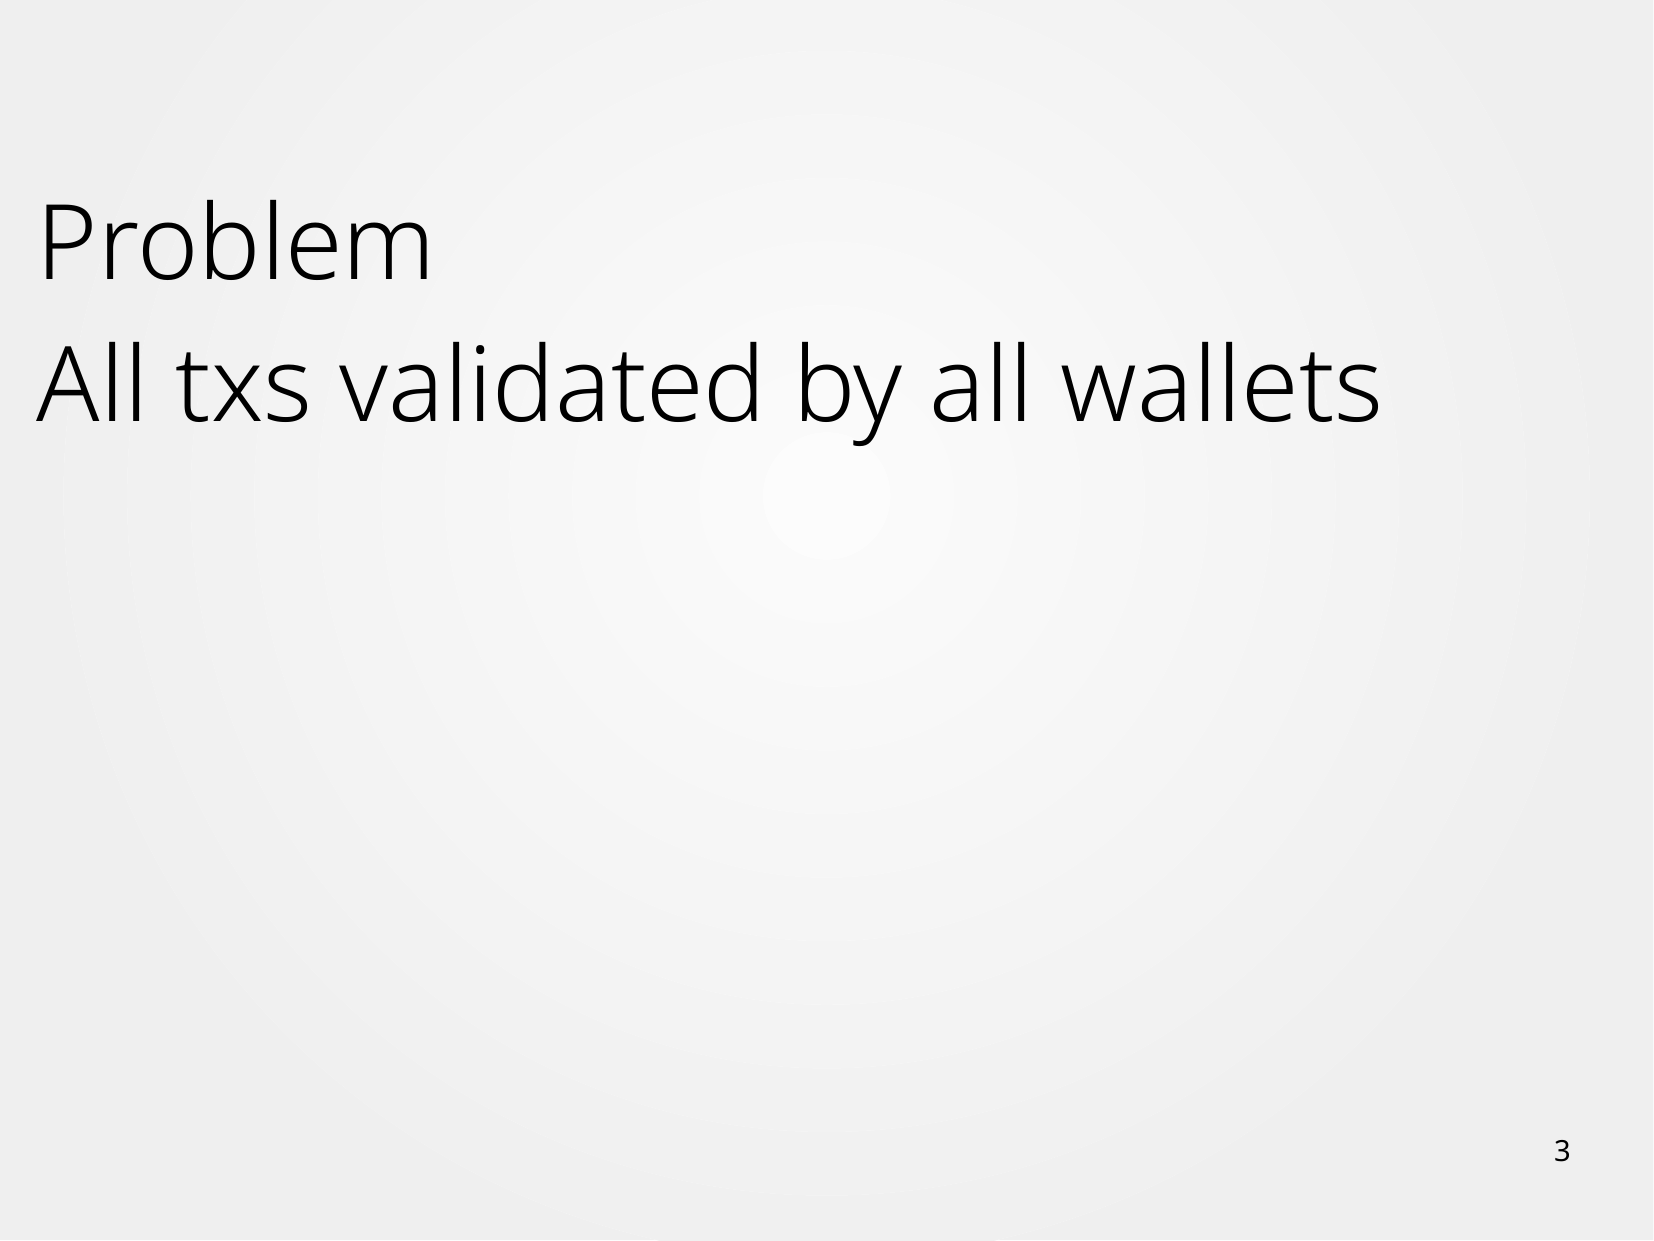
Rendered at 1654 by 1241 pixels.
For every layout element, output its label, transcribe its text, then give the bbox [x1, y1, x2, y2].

title Problem All txs validated by all wallets [36, 118, 1617, 502]
